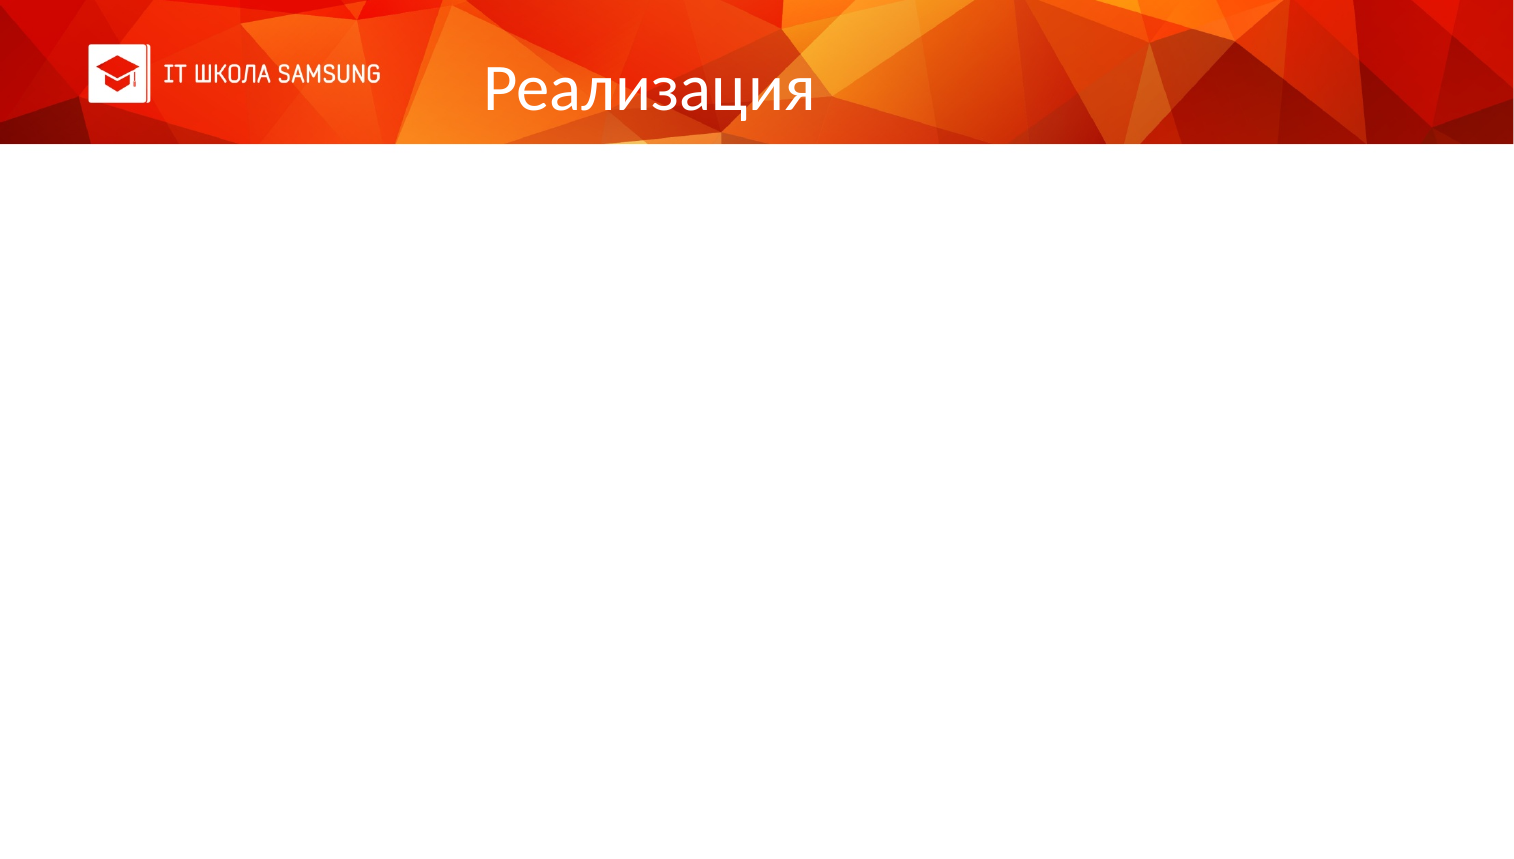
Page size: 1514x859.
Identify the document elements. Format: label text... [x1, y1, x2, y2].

picture [0, 0, 1514, 859]
title Реализация [483, 21, 1514, 166]
